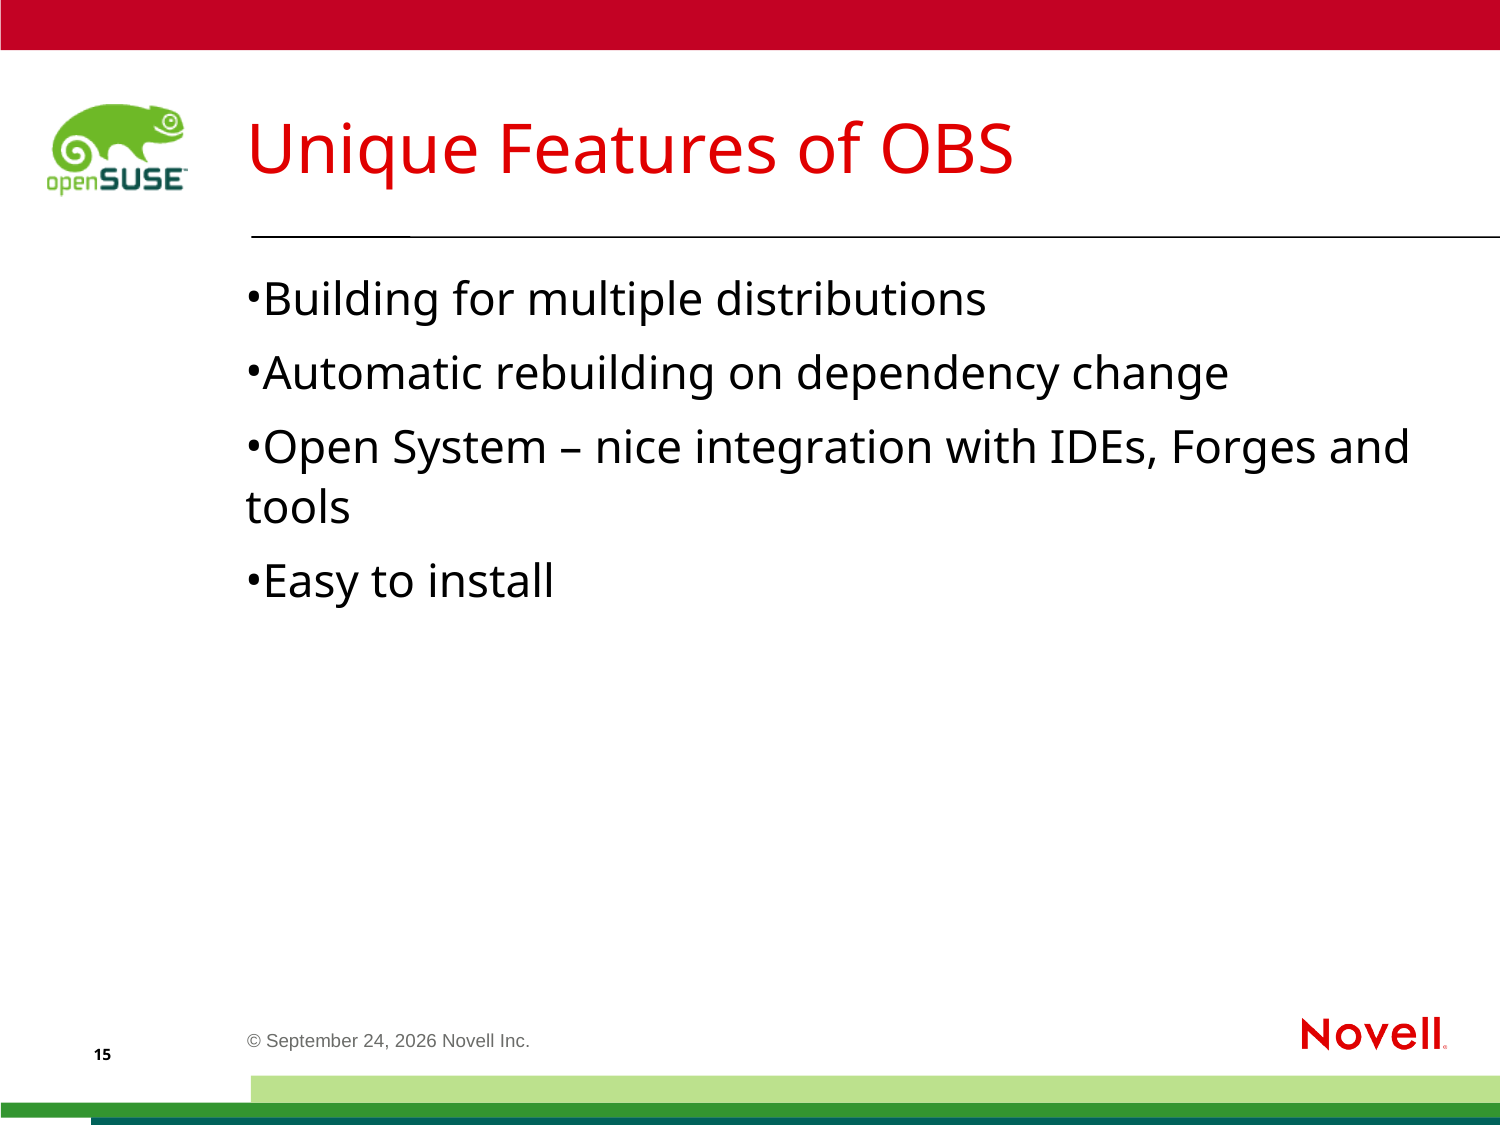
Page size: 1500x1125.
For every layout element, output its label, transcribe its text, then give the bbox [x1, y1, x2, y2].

picture [1295, 1011, 1453, 1056]
list Building for multiple distributions Automatic rebuilding on dependency change Open System – nice integration with IDEs, Forges and tools Easy to install [245, 267, 1458, 636]
title Unique Features of OBS [246, 68, 1409, 231]
picture [47, 104, 188, 197]
